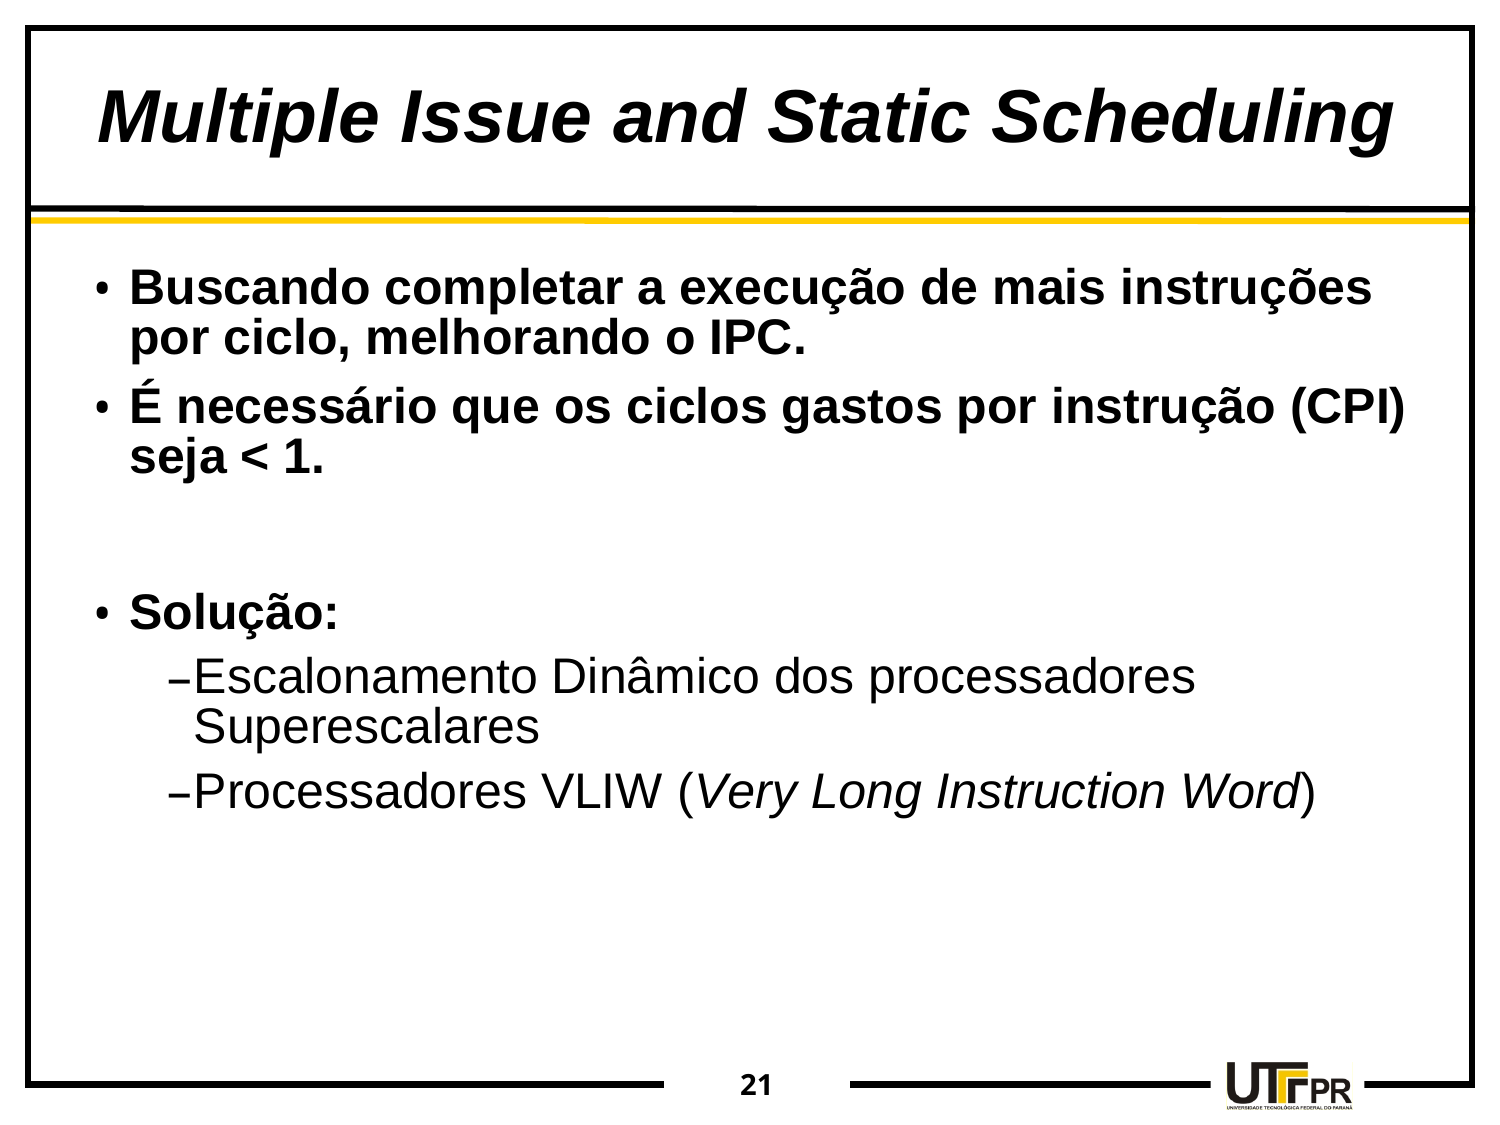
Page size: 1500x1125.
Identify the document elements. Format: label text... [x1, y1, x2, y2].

picture [1226, 1062, 1353, 1110]
title Multiple Issue and Static Scheduling [23, 35, 1471, 201]
list Buscando completar a execução de mais instruções por ciclo, melhorando o IPC. É necessário que os ciclos gastos por instrução (CPI) seja < 1. Solução: Escalonamento Dinâmico dos processadores Superescalares Processadores VLIW (Very Long Instruction Word) [41, 257, 1447, 925]
